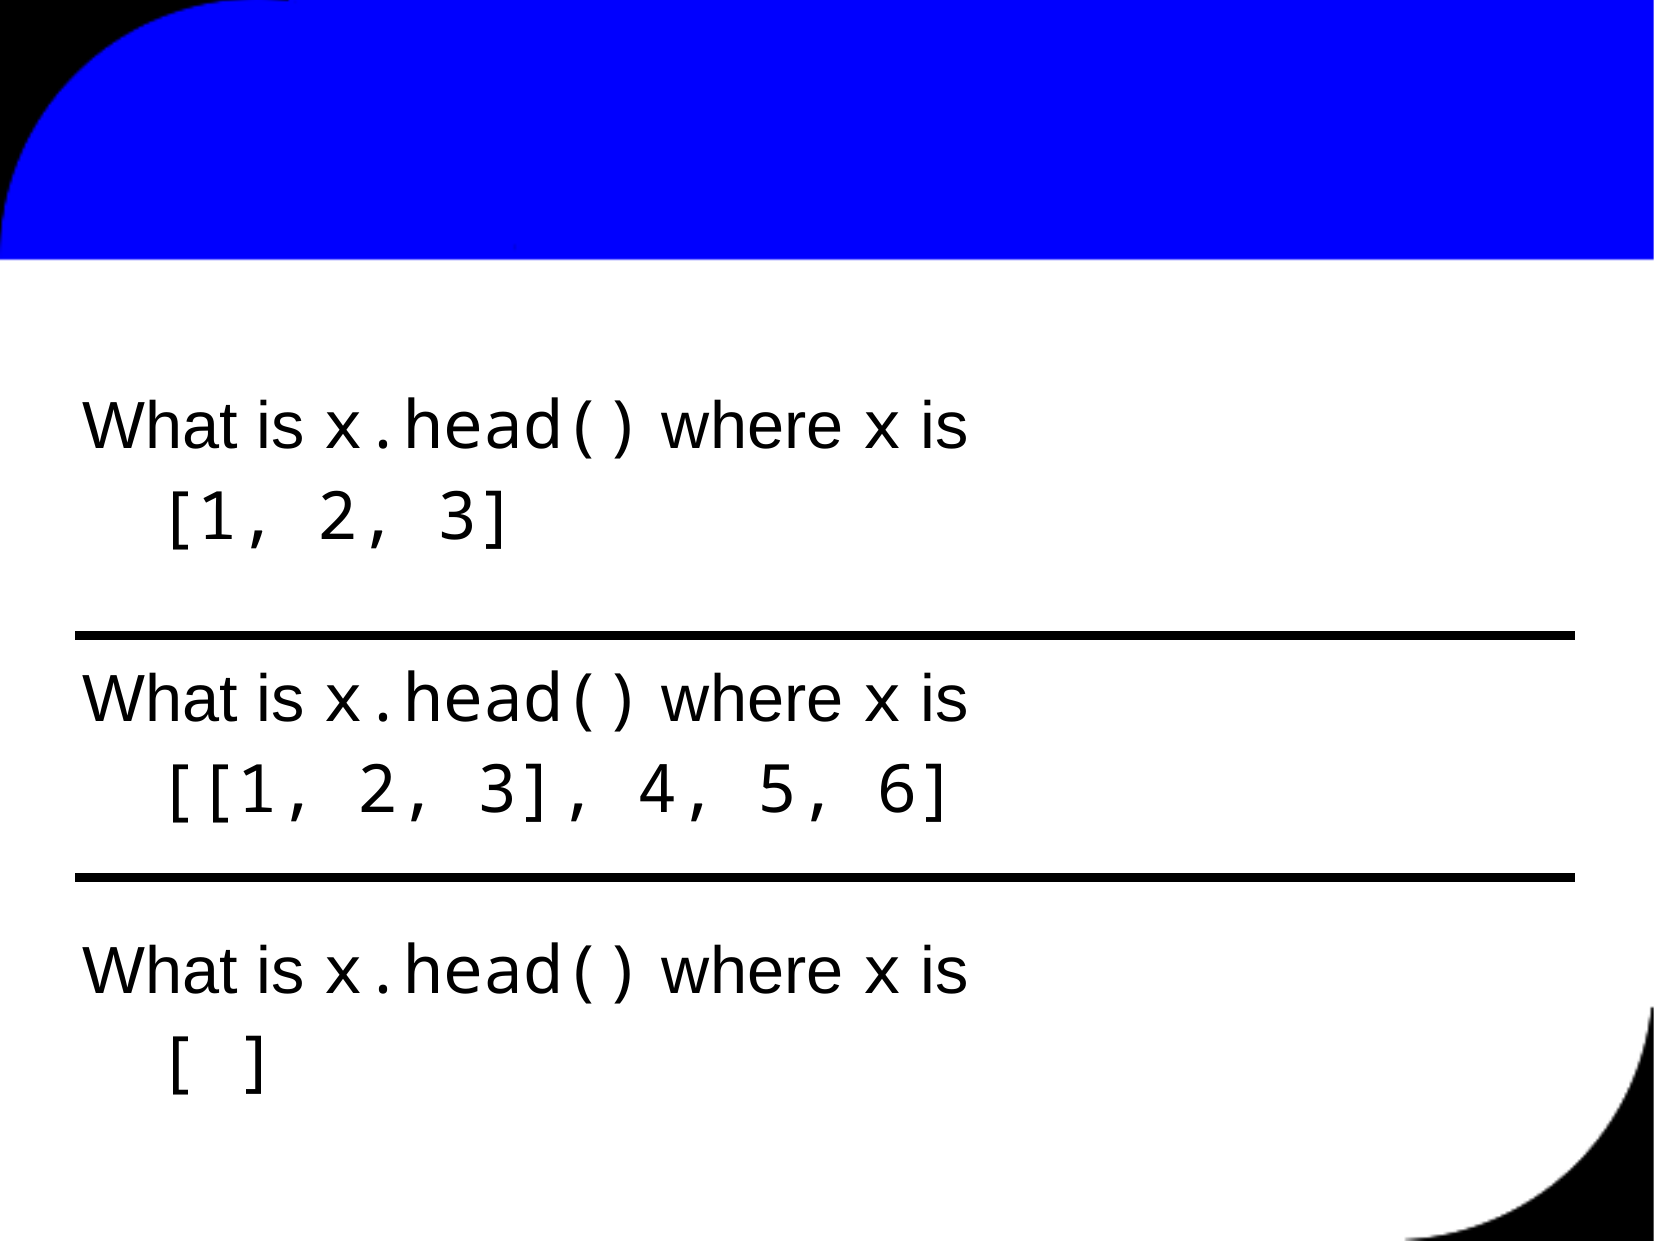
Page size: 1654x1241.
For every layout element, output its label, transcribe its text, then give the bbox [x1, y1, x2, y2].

picture [0, 0, 1654, 1241]
text_box What is x.head() where x is [1, 2, 3] What is x.head() where x is [[1, 2, 3], 4, 5, 6] What is x.head() where x is [ ] [82, 882, 1571, 1143]
text_box What is x.head() where x is [1, 2, 3] What is x.head() where x is [[1, 2, 3], 4, 5, 6] What is x.head() where x is [ ] [82, 338, 1571, 631]
text_box What is x.head() where x is [1, 2, 3] What is x.head() where x is [[1, 2, 3], 4, 5, 6] What is x.head() where x is [ ] [82, 640, 1571, 873]
